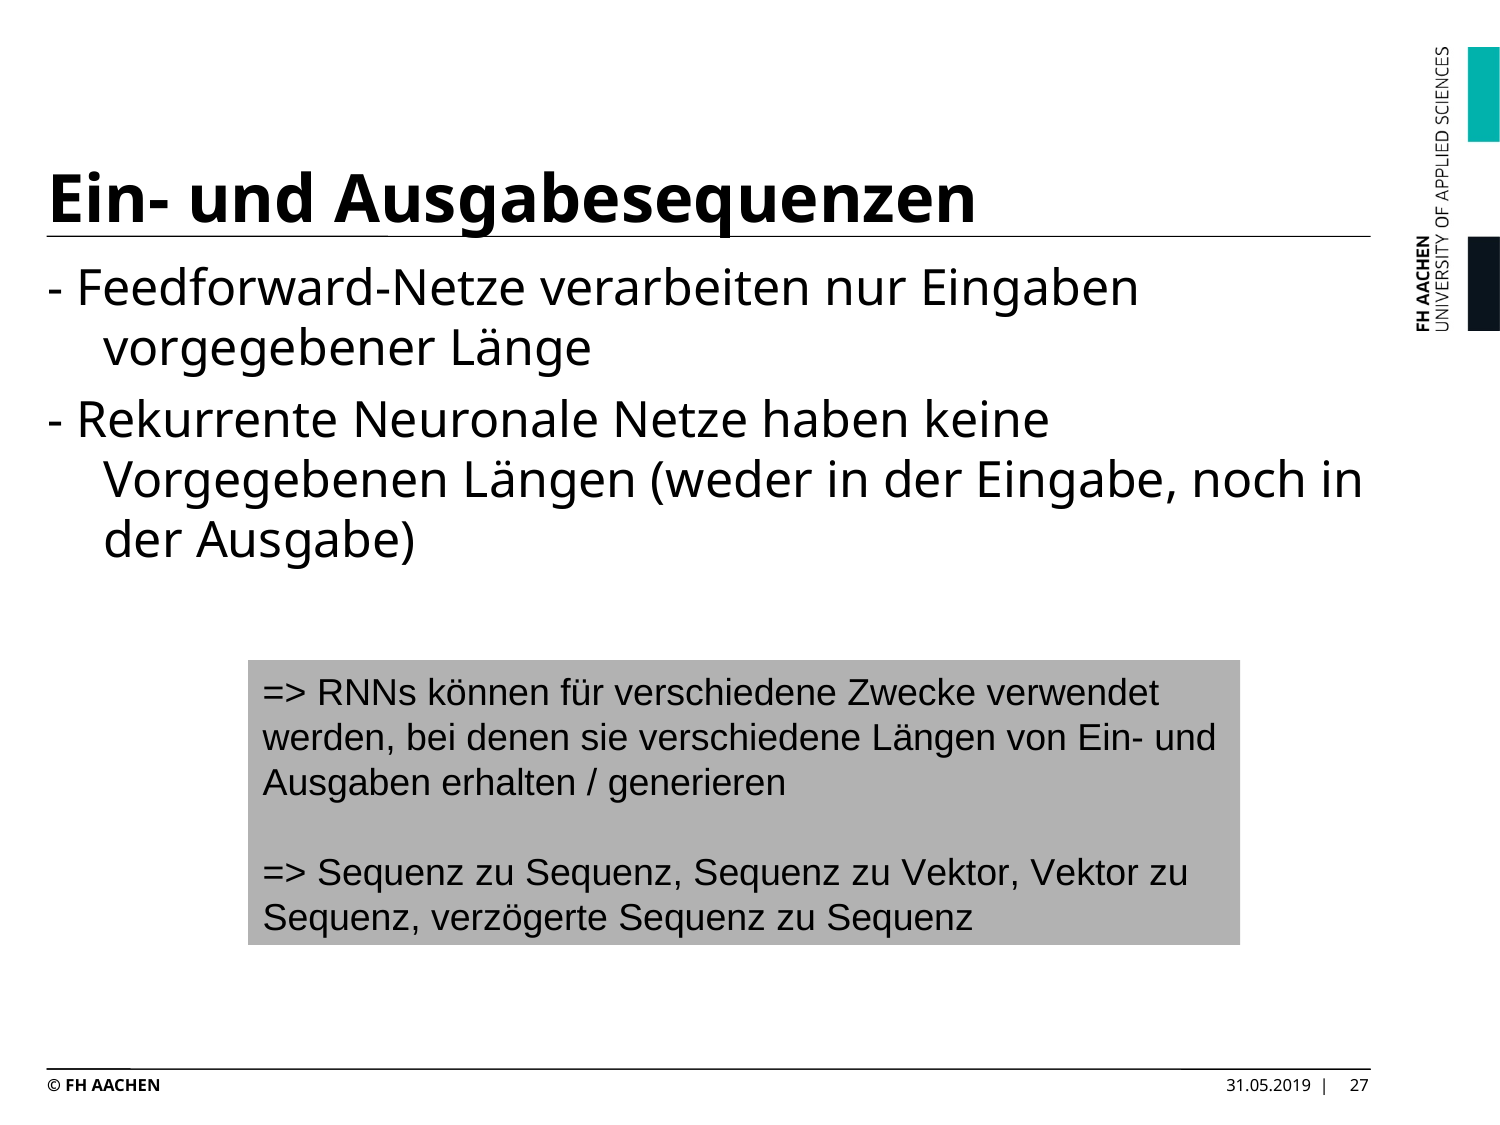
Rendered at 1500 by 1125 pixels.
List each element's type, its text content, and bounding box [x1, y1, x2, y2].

list - Feedforward-Netze verarbeiten nur Eingaben vorgegebener Länge - Rekurrente Neuronale Netze haben keine Vorgegebenen Längen (weder in der Eingabe, noch in der Ausgabe) [47, 255, 1371, 1047]
picture [1404, 47, 1500, 331]
title Ein- und Ausgabesequenzen [47, 153, 1371, 237]
text_box => RNNs können für verschiedene Zwecke verwendet werden, bei denen sie verschiedene Längen von Ein- und Ausgaben erhalten / generieren => Sequenz zu Sequenz, Sequenz zu Vektor, Vektor zu Sequenz, verzögerte Sequenz zu Sequenz [248, 660, 1241, 945]
